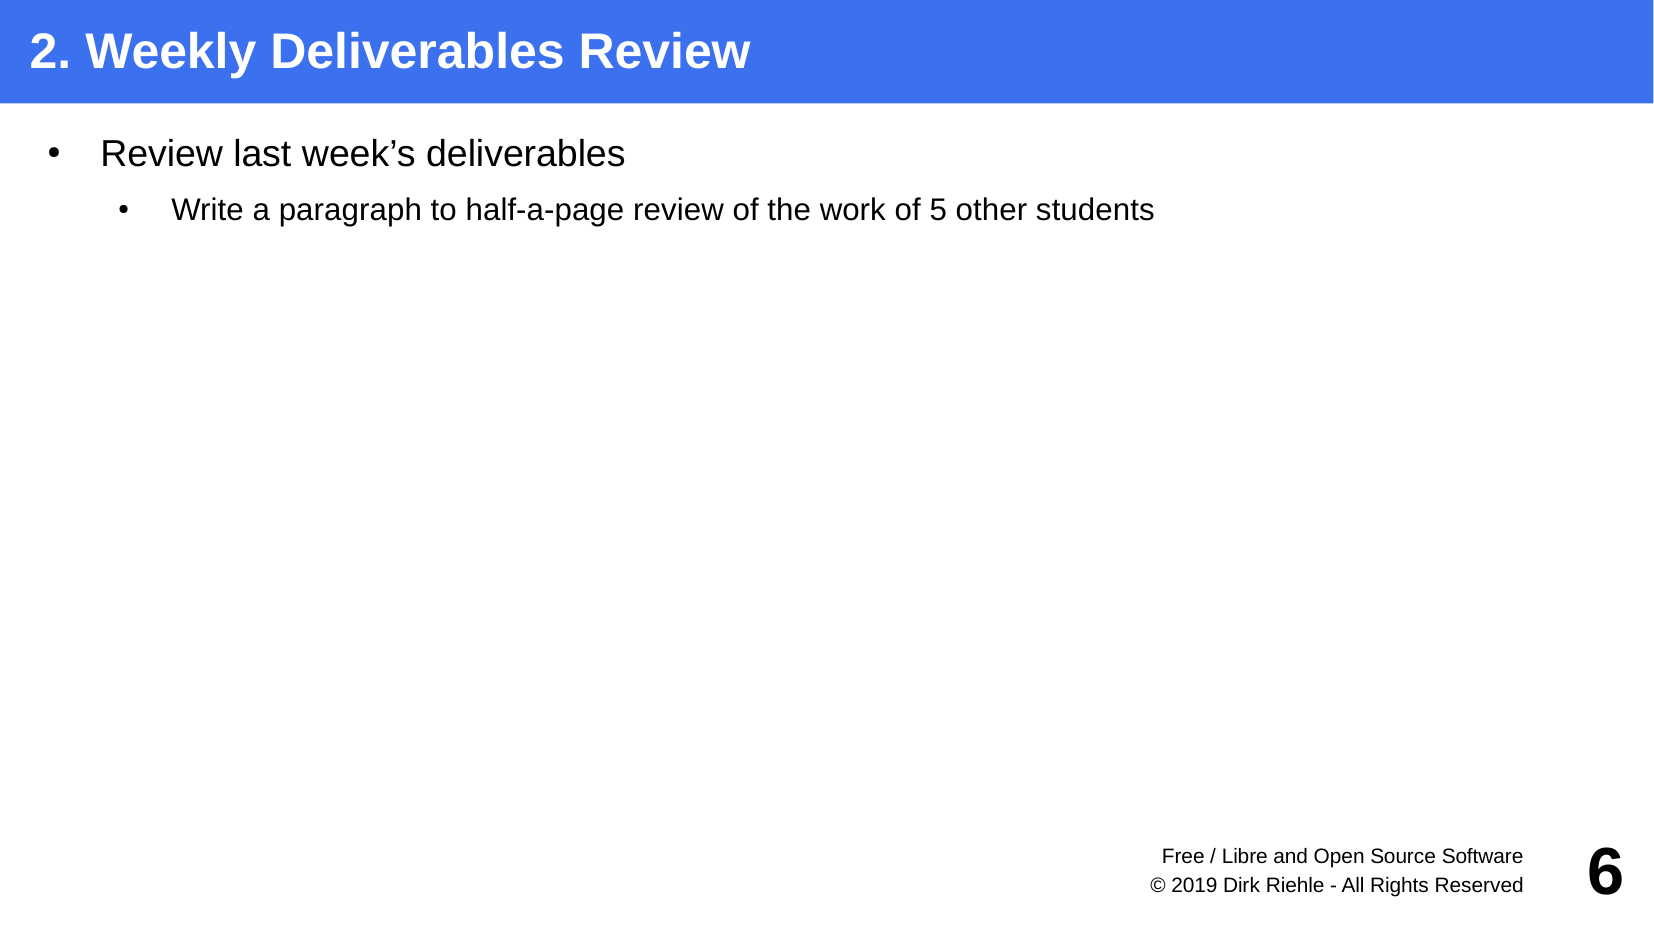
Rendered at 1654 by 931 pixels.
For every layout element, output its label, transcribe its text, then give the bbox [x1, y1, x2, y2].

list Review last week’s deliverables Write a paragraph to half-a-page review of the work of 5 other students [29, 132, 1625, 813]
title 2. Weekly Deliverables Review [0, 0, 1654, 104]
